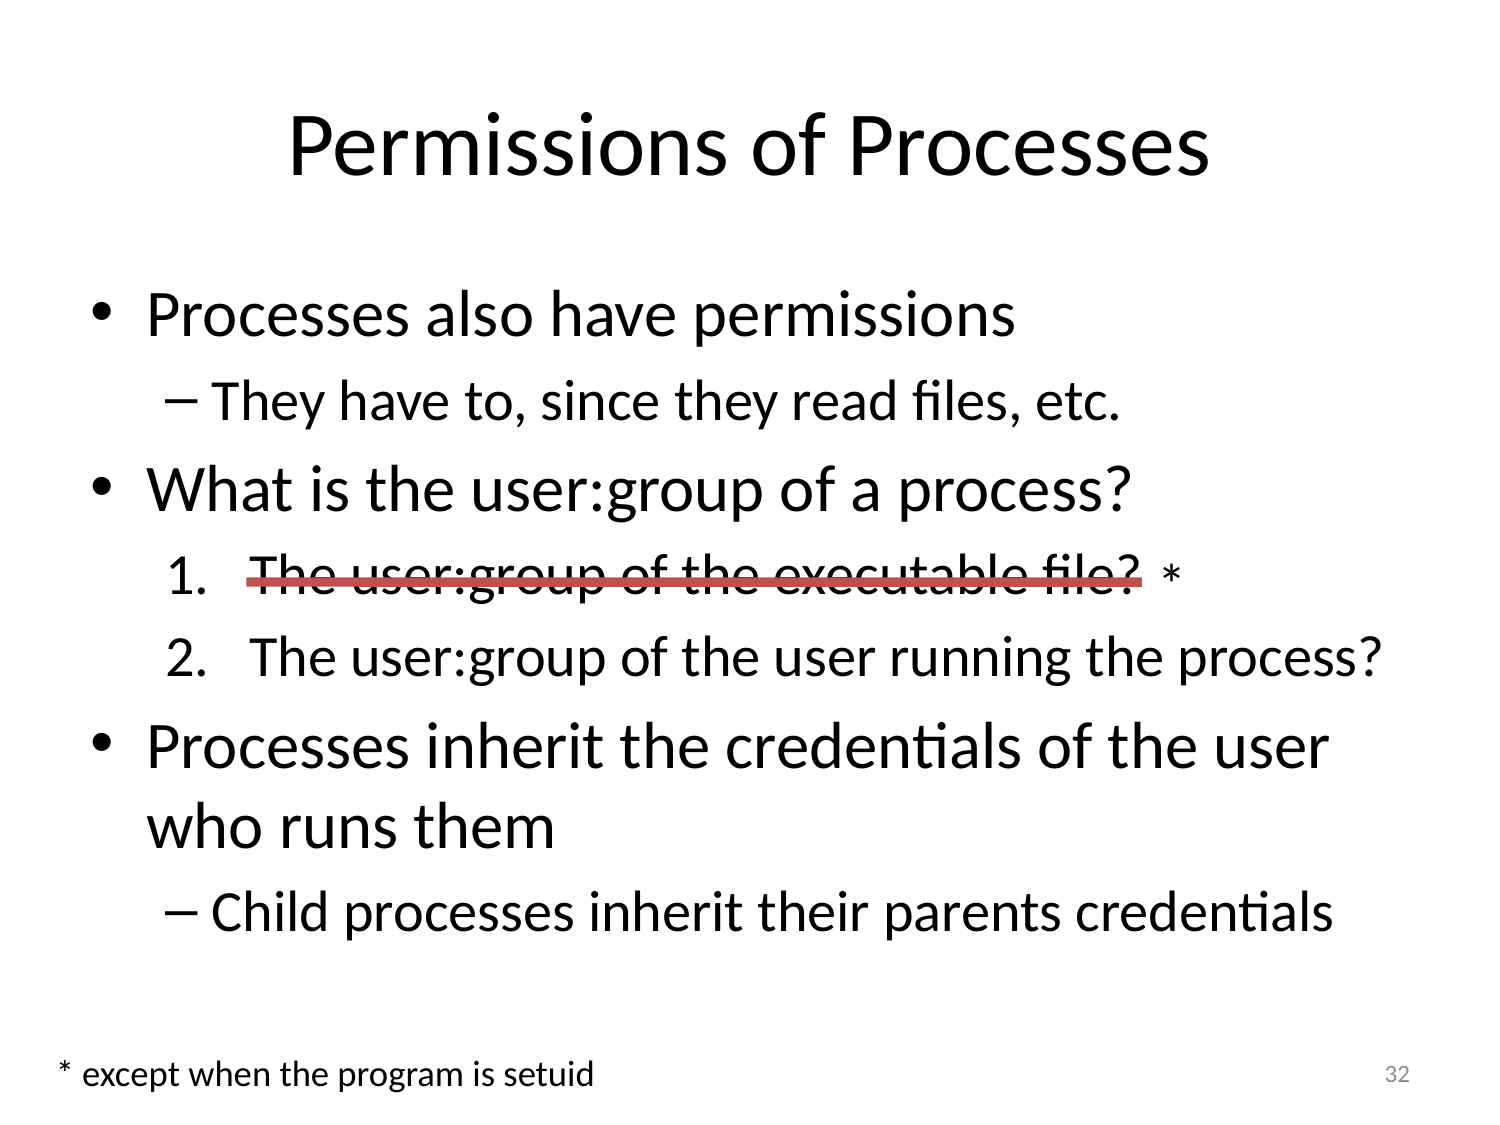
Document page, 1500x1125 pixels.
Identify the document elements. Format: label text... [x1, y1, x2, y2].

text_box * [1142, 539, 1201, 624]
slide_number <number> [1074, 1042, 1425, 1103]
list Processes also have permissions They have to, since they read files, etc. What is the user:group of a process? The user:group of the executable file? The user:group of the user running the process? Processes inherit the credentials of the user who runs them Child processes inherit their parents credentials [75, 262, 1425, 1005]
title Permissions of Processes [75, 45, 1425, 233]
text_box * except when the program is setuid [40, 1042, 631, 1104]
